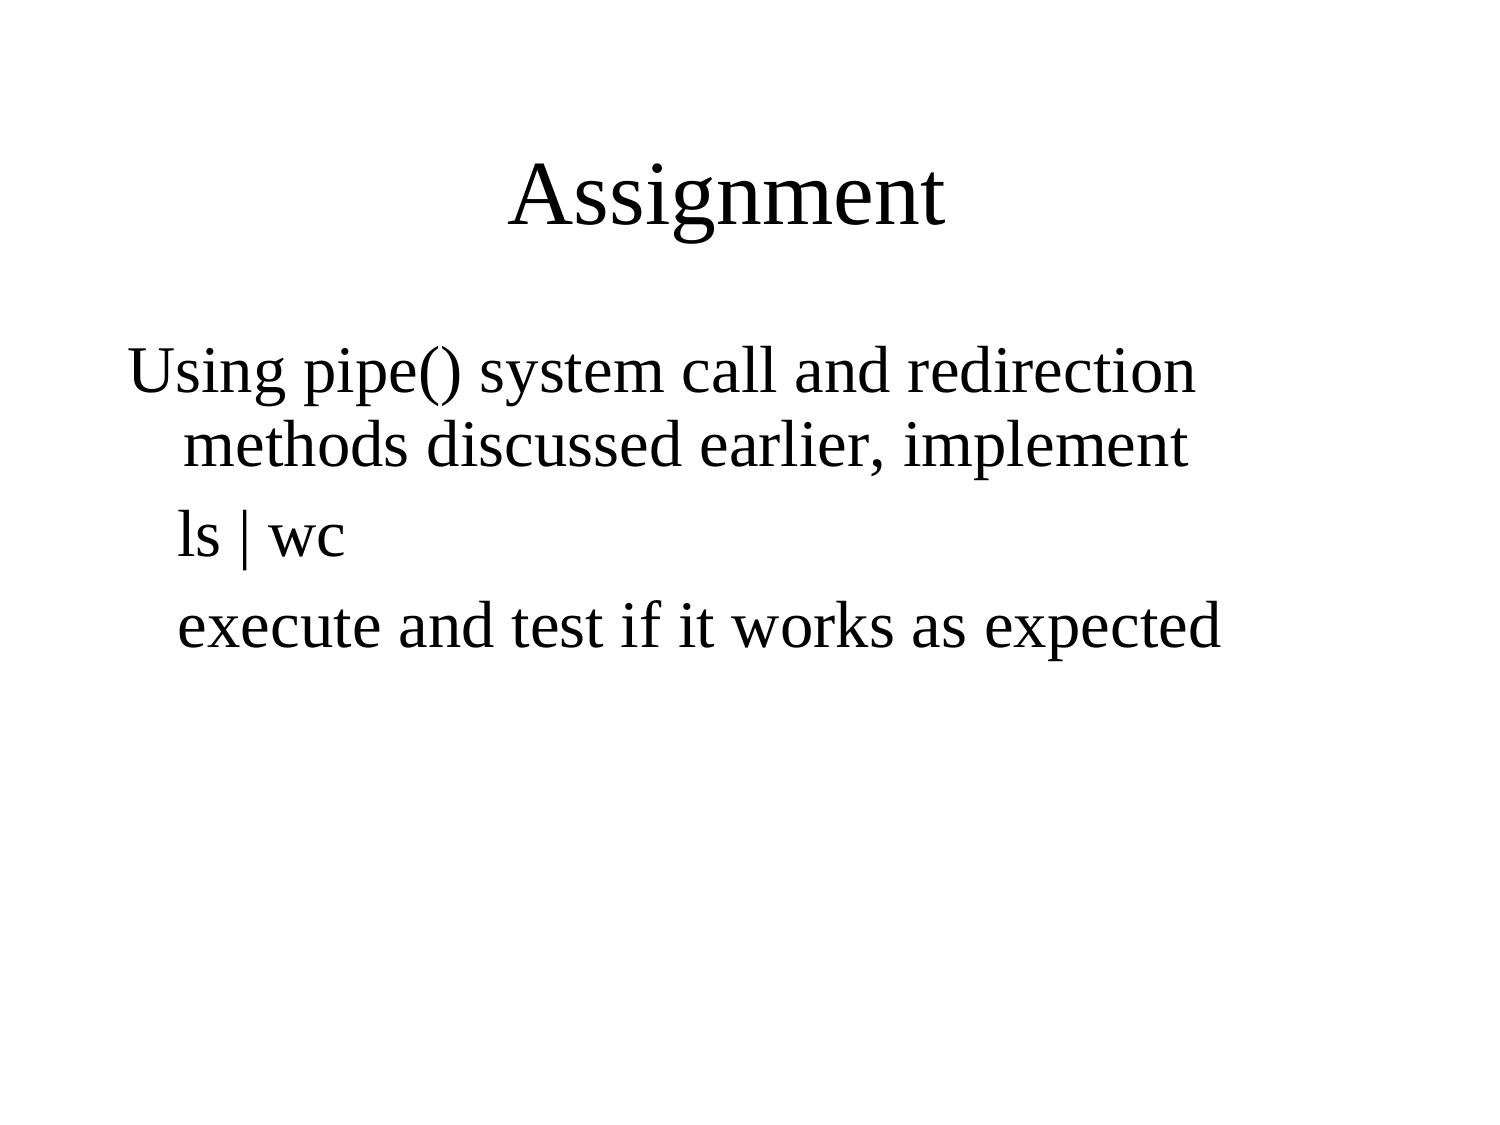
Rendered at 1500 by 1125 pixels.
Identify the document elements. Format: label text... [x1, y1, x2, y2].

list Using pipe() system call and redirection methods discussed earlier, implement ls | wc execute and test if it works as expected [112, 324, 1388, 1047]
title Assignment [112, 99, 1388, 288]
